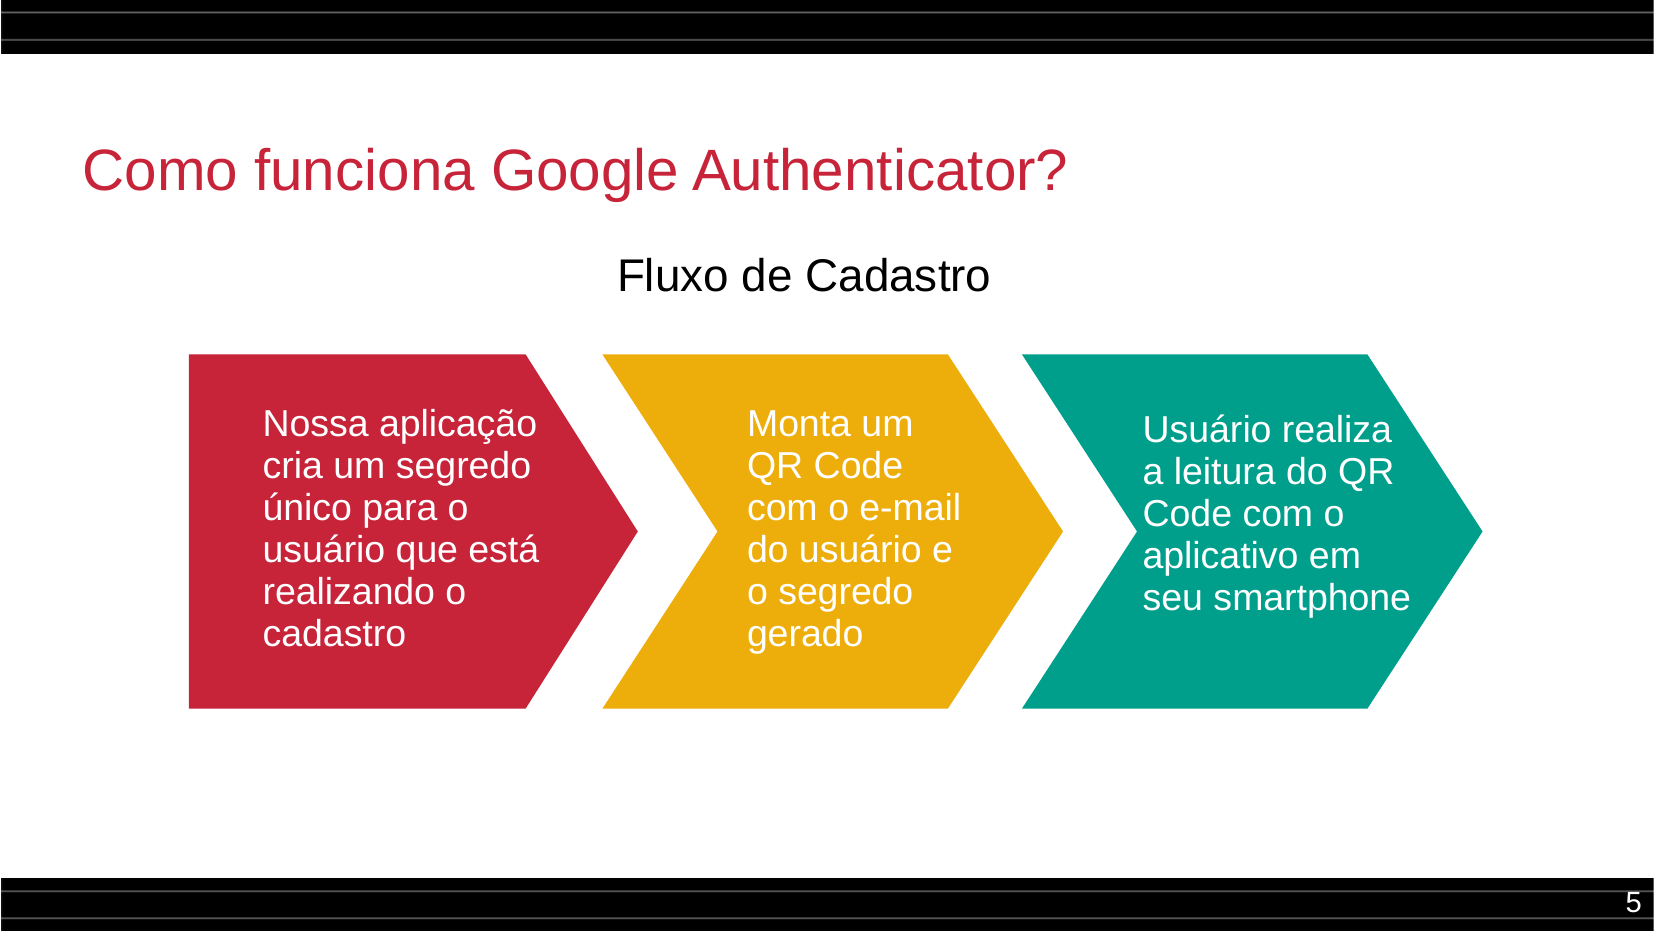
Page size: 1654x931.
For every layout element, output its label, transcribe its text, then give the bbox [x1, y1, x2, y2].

text_box [993, 423, 1064, 640]
text_box Fluxo de Cadastro [602, 242, 1040, 360]
text_box Usuário realiza a leitura do QR Code com o aplicativo em seu smartphone [1127, 401, 1436, 710]
picture [1, 878, 1654, 931]
text_box [602, 360, 978, 709]
text_box [188, 354, 555, 709]
picture [1, 0, 1654, 54]
title Como funciona Google Authenticator? [82, 92, 1571, 249]
text_box Monta um QR Code com o e-mail do usuário e o segredo gerado [732, 395, 993, 663]
text_box [556, 402, 638, 661]
text_box Nossa aplicação cria um segredo único para o usuário que está realizando o cadastro [248, 395, 556, 663]
